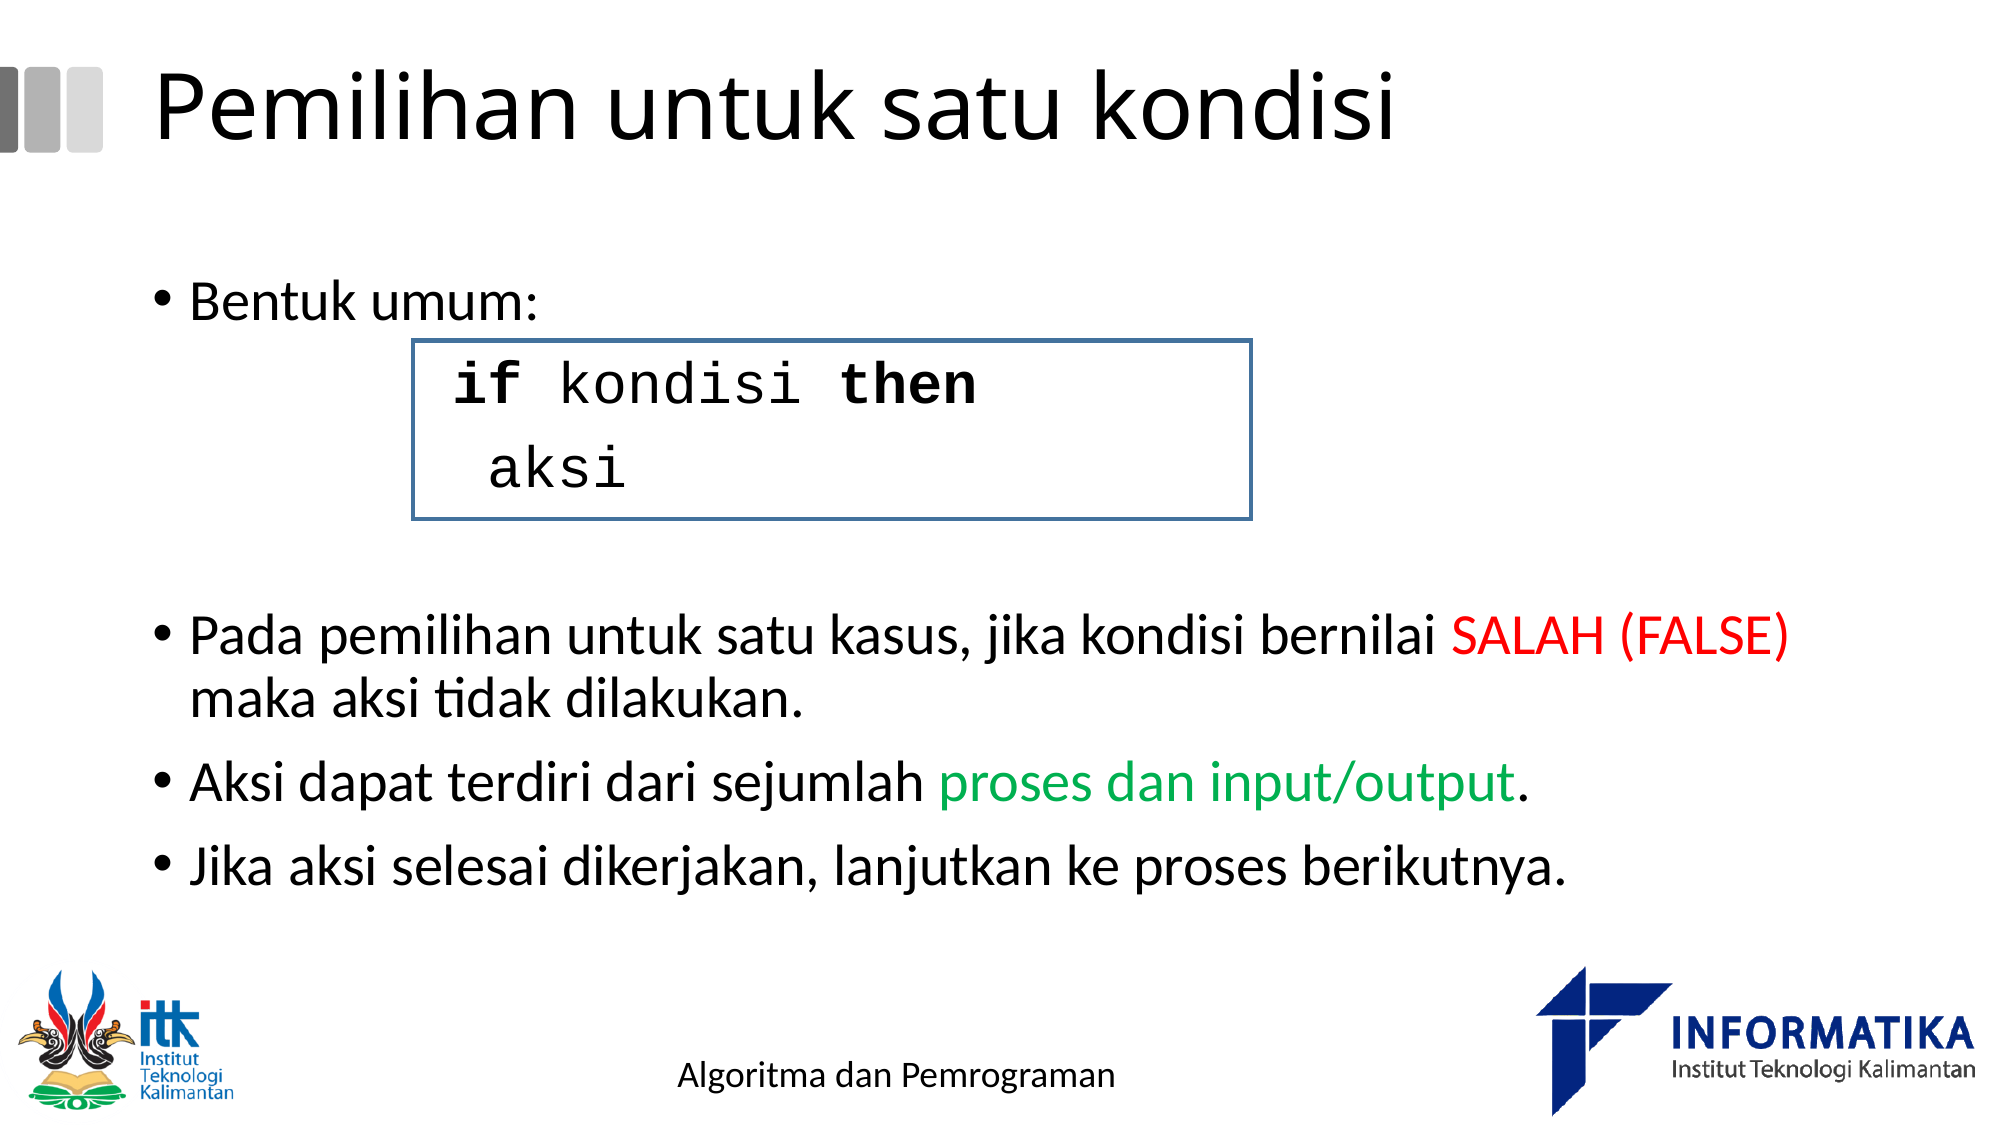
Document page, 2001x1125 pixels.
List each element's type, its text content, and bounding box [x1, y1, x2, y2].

text_box Pemilihan untuk satu kondisi [137, 1, 1863, 219]
text_box Algoritma dan Pemrograman [662, 1042, 1338, 1103]
text_box Bentuk umum: if kondisi then aksi Pada pemilihan untuk satu kasus, jika kondisi bernilai SALAH (FALSE) maka aksi tidak dilakukan. Aksi dapat terdiri dari sejumlah proses dan input/output. Jika aksi selesai dikerjakan, lanjutkan ke proses berikutnya. [137, 262, 1863, 977]
picture [0, 935, 252, 1125]
picture [1534, 965, 1976, 1118]
